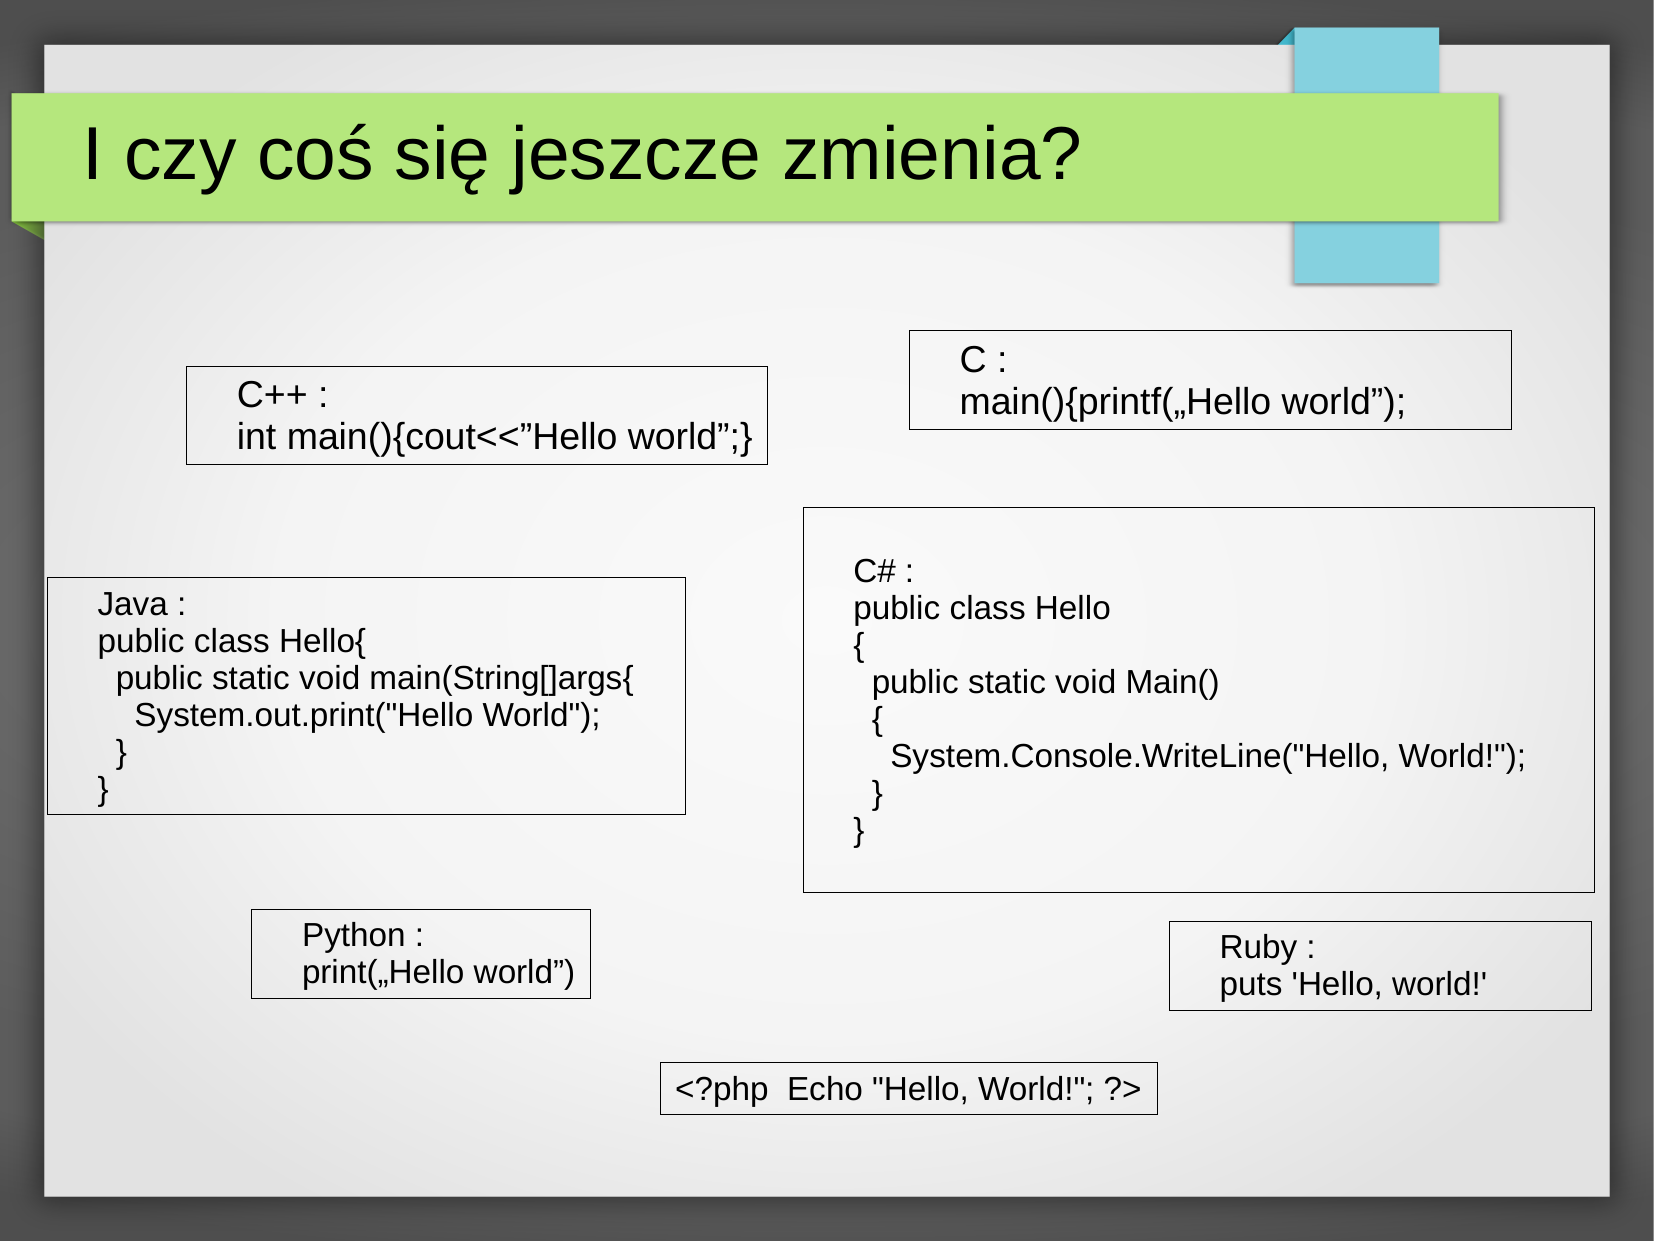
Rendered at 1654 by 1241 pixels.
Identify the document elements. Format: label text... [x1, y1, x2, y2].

text_box Java : public class Hello{ public static void main(String[]args{ System.out.print("Hello World"); } } [47, 577, 686, 815]
title I czy coś się jeszcze zmienia? [82, 94, 1264, 213]
text_box C# : public class Hello { public static void Main() { System.Console.WriteLine("Hello, World!"); } } [803, 507, 1595, 893]
text_box C++ : int main(){cout<<”Hello world”;} [186, 366, 768, 465]
text_box Python : print(„Hello world”) [251, 909, 591, 999]
text_box Ruby : puts 'Hello, world!' [1169, 921, 1592, 1011]
text_box C : main(){printf(„Hello world”); [909, 330, 1512, 430]
text_box <?php Echo "Hello, World!"; ?> [660, 1062, 1158, 1115]
picture [0, 0, 1654, 1241]
